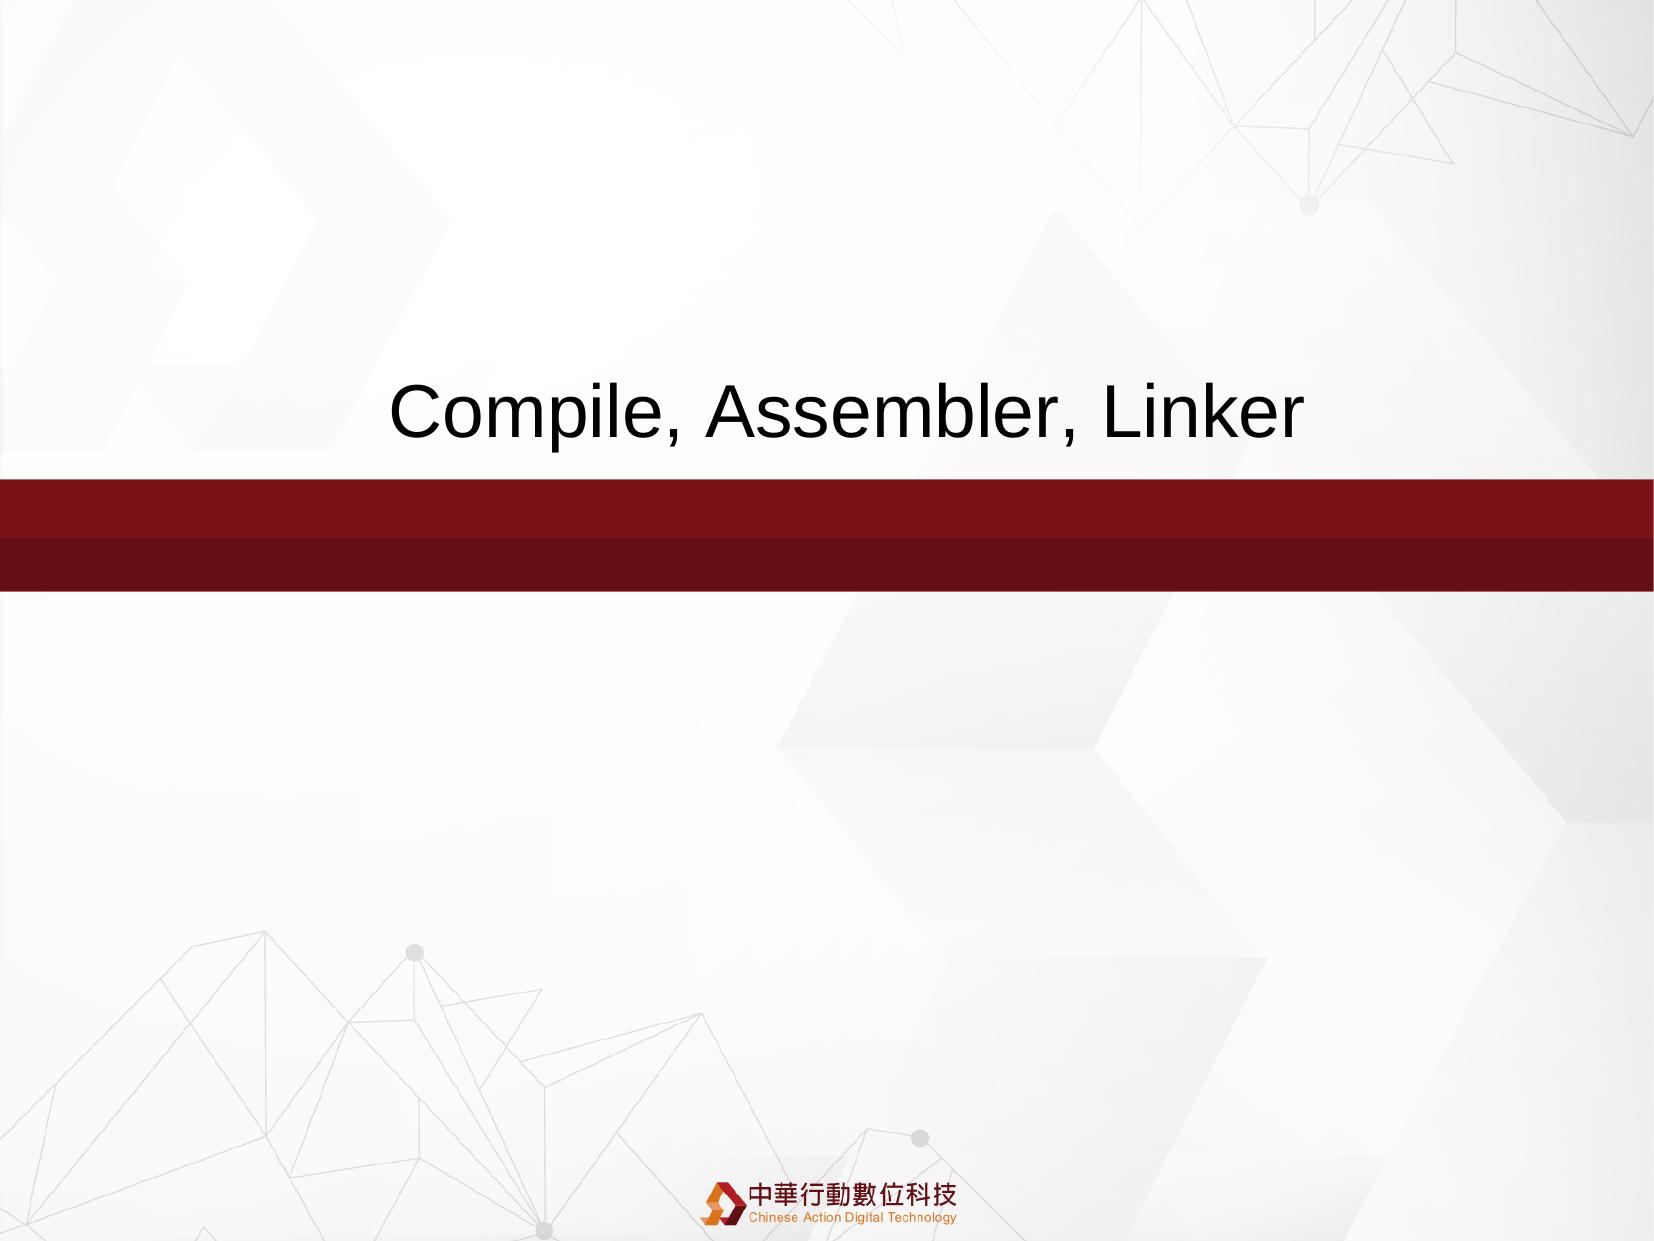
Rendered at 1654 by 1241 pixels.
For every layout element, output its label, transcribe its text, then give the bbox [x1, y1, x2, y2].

picture [0, 0, 1654, 1241]
title Compile, Assembler, Linker [90, 308, 1579, 516]
